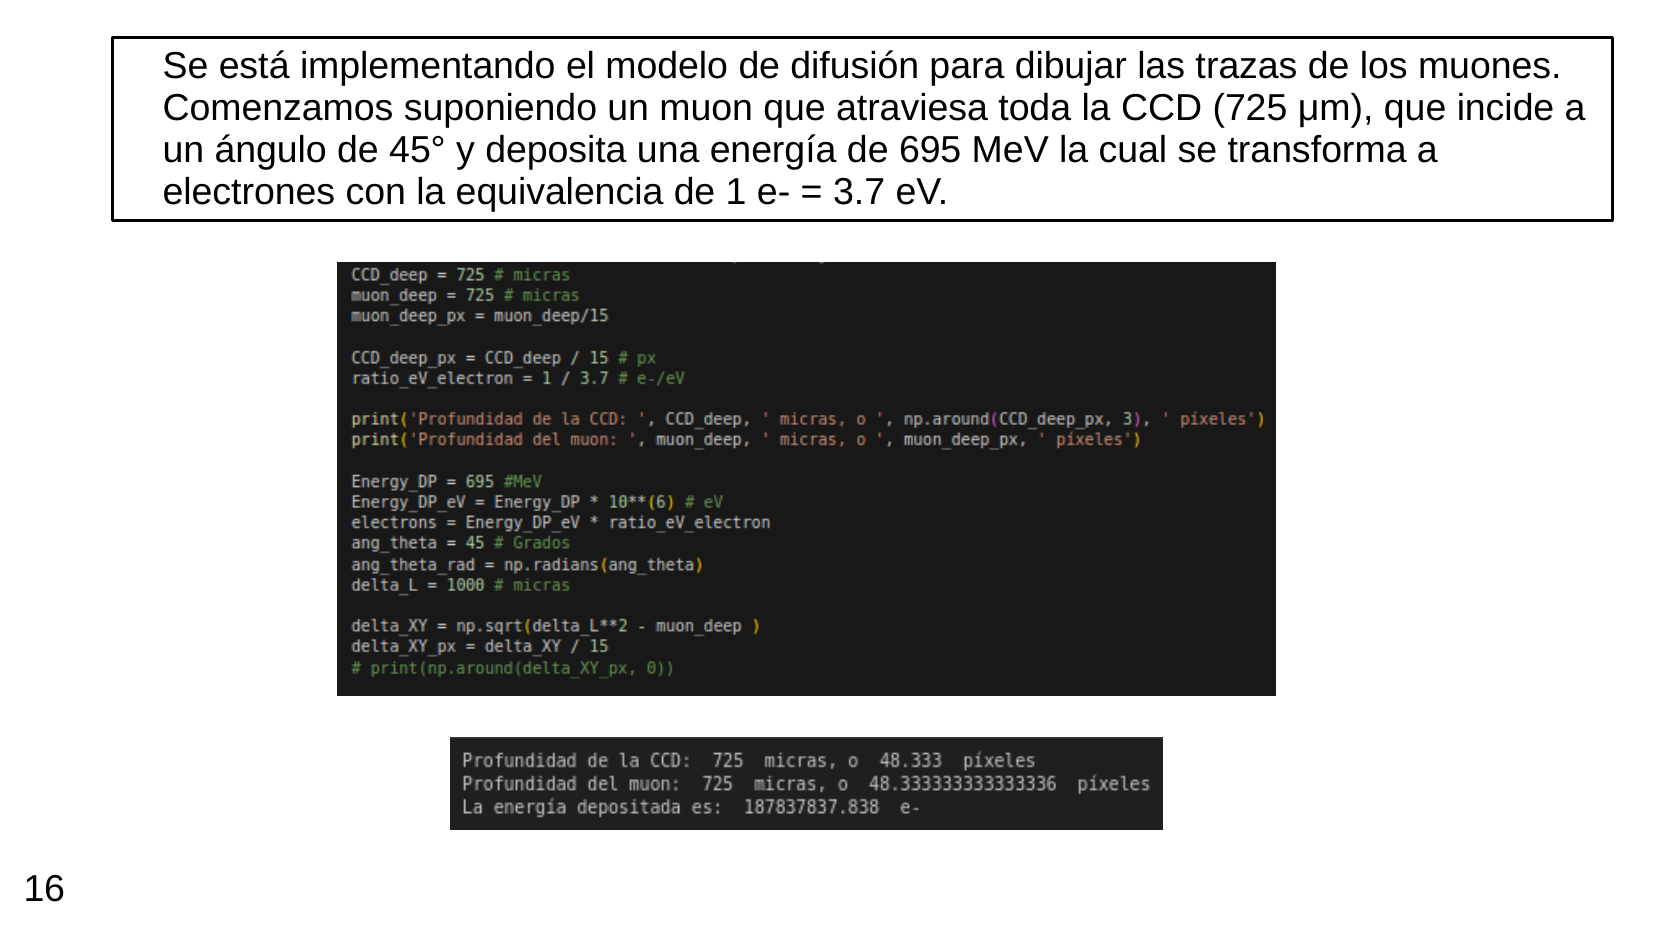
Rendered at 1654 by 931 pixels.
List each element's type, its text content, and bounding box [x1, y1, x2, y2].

text_box <number> [8, 860, 638, 931]
picture [337, 262, 1276, 696]
picture [450, 737, 1163, 830]
text_box Se está implementando el modelo de difusión para dibujar las trazas de los muones. Comenzamos suponiendo un muon que atraviesa toda la CCD (725 μm), que incide a un ángulo de 45° y deposita una energía de 695 MeV la cual se transforma a electrones con la equivalencia de 1 e- = 3.7 eV. [112, 37, 1613, 221]
